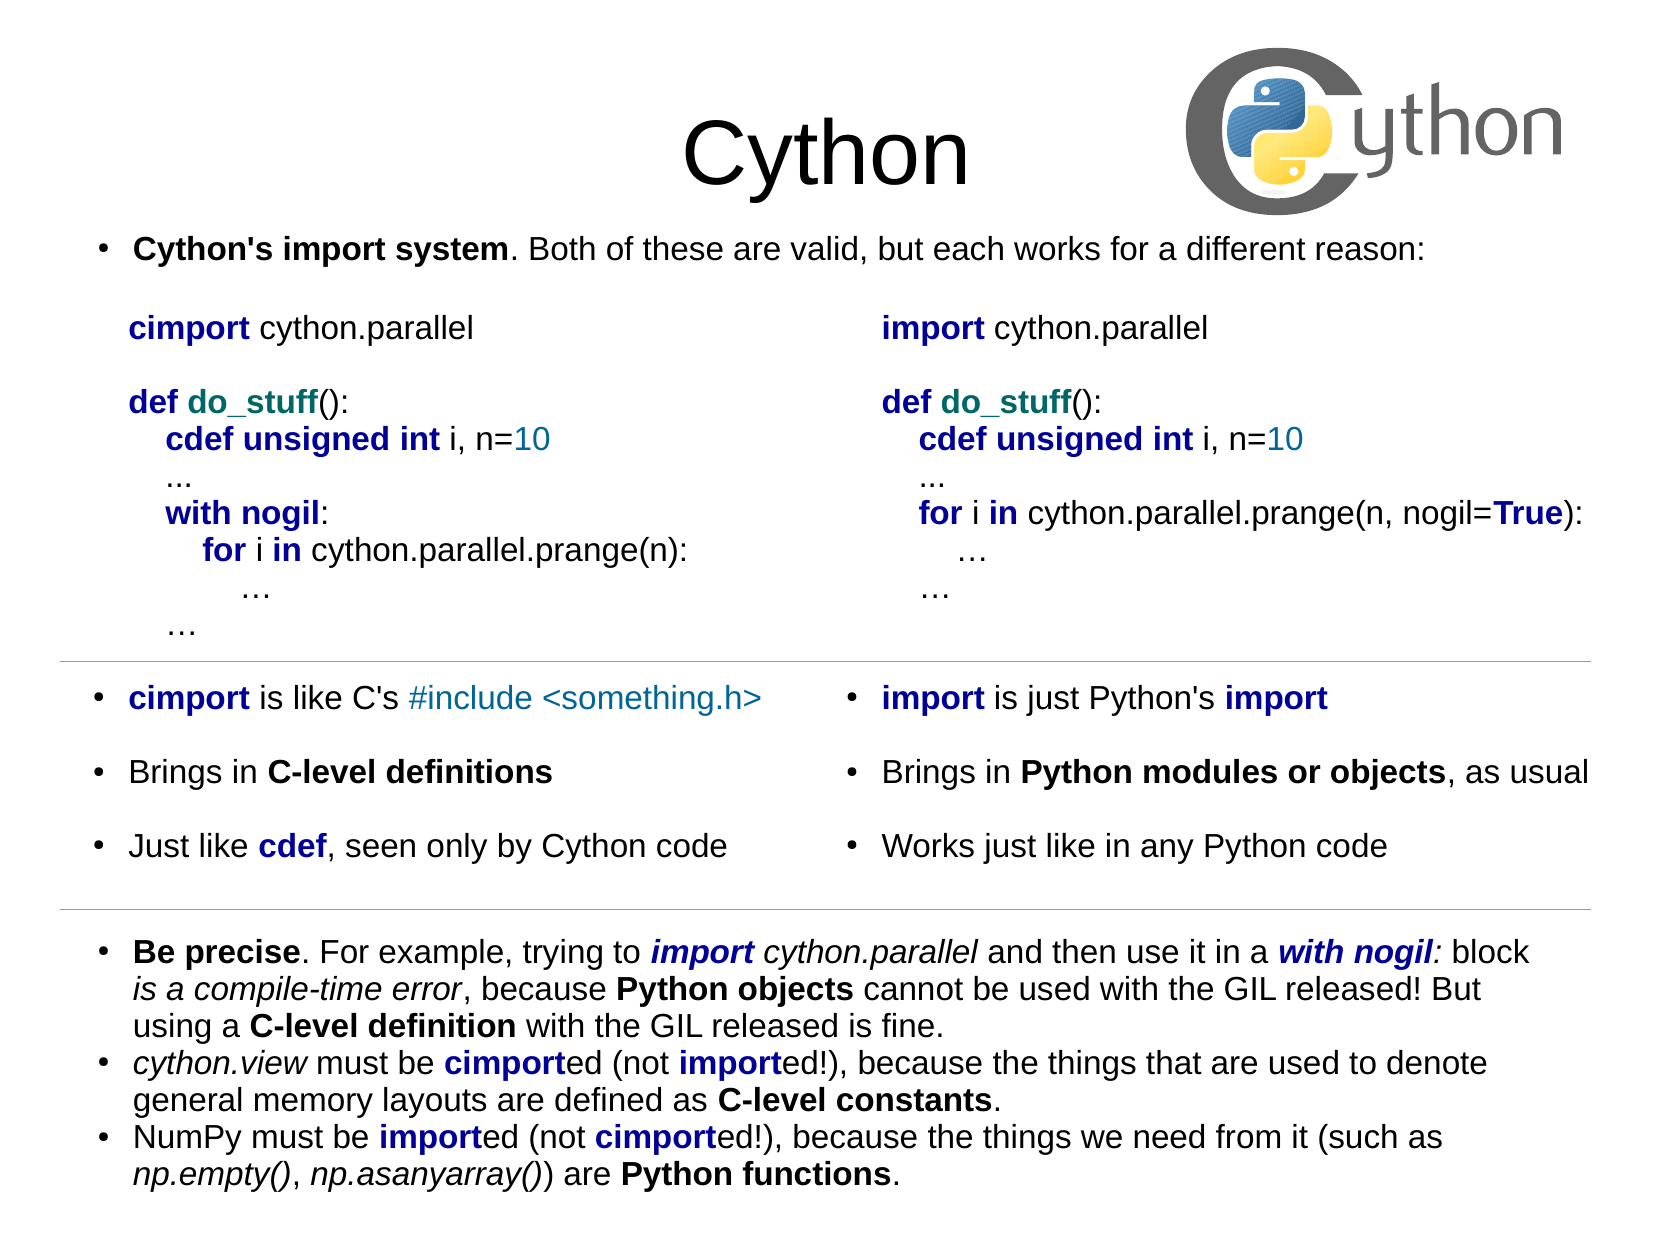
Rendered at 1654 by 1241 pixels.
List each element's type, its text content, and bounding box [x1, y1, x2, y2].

title Cython [82, 49, 1571, 257]
text_box cimport cython.parallel def do_stuff(): cdef unsigned int i, n=10 ... with nogil: for i in cython.parallel.prange(n): … … cimport is like C's #include <something.h> Brings in C-level definitions Just like cdef, seen only by Cython code [78, 302, 826, 661]
text_box Cython's import system. Both of these are valid, but each works for a different reason: Be precise. For example, trying to import cython.parallel and then use it in a with nogil: block is a compile-time error, because Python objects cannot be used with the GIL released! But using a C-level definition with the GIL released is fine. cython.view must be cimported (not imported!), because the things that are used to denote general memory layouts are defined as C-level constants. NumPy must be imported (not cimported!), because the things we need from it (such as np.empty(), np.asanyarray()) are Python functions. [82, 222, 1561, 661]
picture [1185, 47, 1561, 216]
text_box Cython's import system. Both of these are valid, but each works for a different reason: Be precise. For example, trying to import cython.parallel and then use it in a with nogil: block is a compile-time error, because Python objects cannot be used with the GIL released! But using a C-level definition with the GIL released is fine. cython.view must be cimported (not imported!), because the things that are used to denote general memory layouts are defined as C-level constants. NumPy must be imported (not cimported!), because the things we need from it (such as np.empty(), np.asanyarray()) are Python functions. [82, 662, 1561, 909]
text_box import cython.parallel def do_stuff(): cdef unsigned int i, n=10 ... for i in cython.parallel.prange(n, nogil=True): … … import is just Python's import Brings in Python modules or objects, as usual Works just like in any Python code [831, 302, 1612, 880]
text_box cimport cython.parallel def do_stuff(): cdef unsigned int i, n=10 ... with nogil: for i in cython.parallel.prange(n): … … cimport is like C's #include <something.h> Brings in C-level definitions Just like cdef, seen only by Cython code [78, 662, 826, 880]
text_box Cython's import system. Both of these are valid, but each works for a different reason: Be precise. For example, trying to import cython.parallel and then use it in a with nogil: block is a compile-time error, because Python objects cannot be used with the GIL released! But using a C-level definition with the GIL released is fine. cython.view must be cimported (not imported!), because the things that are used to denote general memory layouts are defined as C-level constants. NumPy must be imported (not cimported!), because the things we need from it (such as np.empty(), np.asanyarray()) are Python functions. [82, 910, 1561, 1213]
